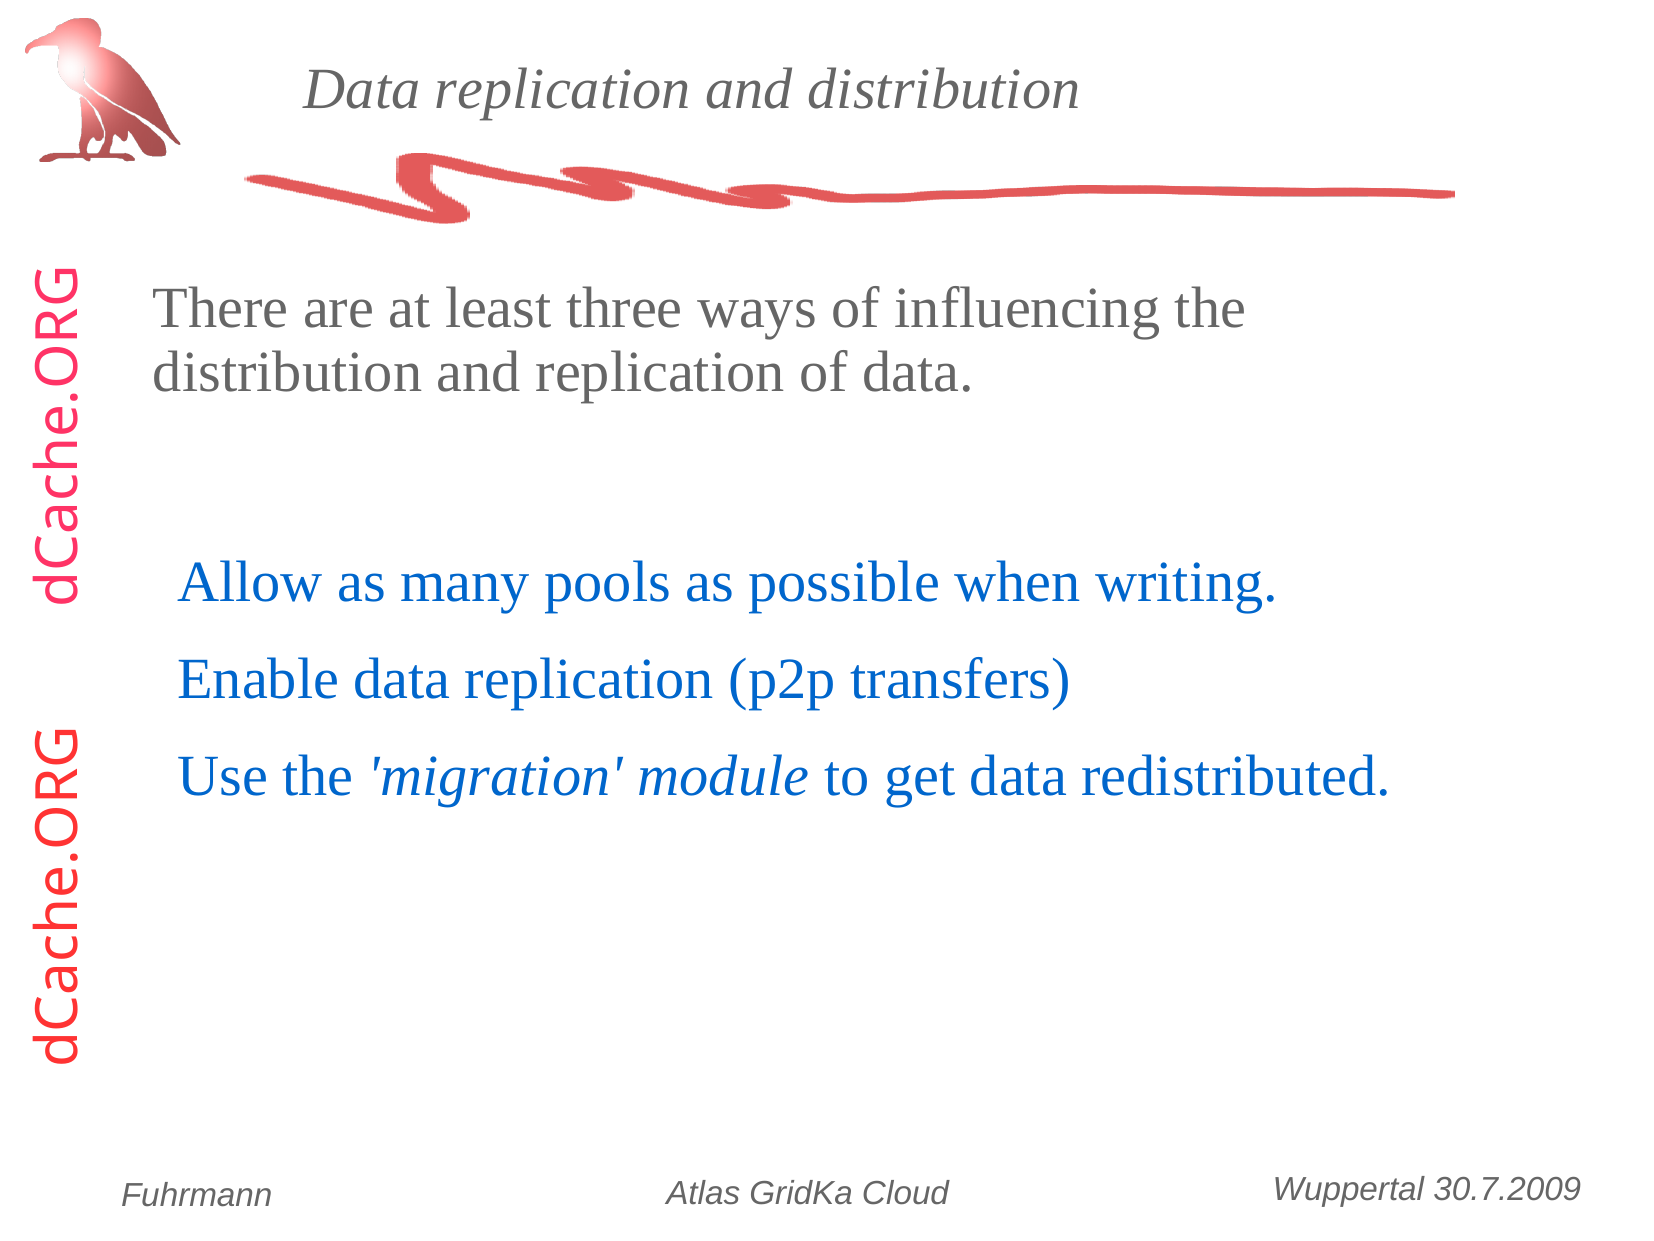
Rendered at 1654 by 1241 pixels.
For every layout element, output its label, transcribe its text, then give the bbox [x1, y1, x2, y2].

text_box Data replication and distribution [289, 49, 1094, 132]
text_box Allow as many pools as possible when writing. Enable data replication (p2p transfers) Use the 'migration' module to get data redistributed. [162, 509, 1476, 793]
text_box There are at least three ways of influencing the distribution and replication of data. [138, 267, 1452, 448]
